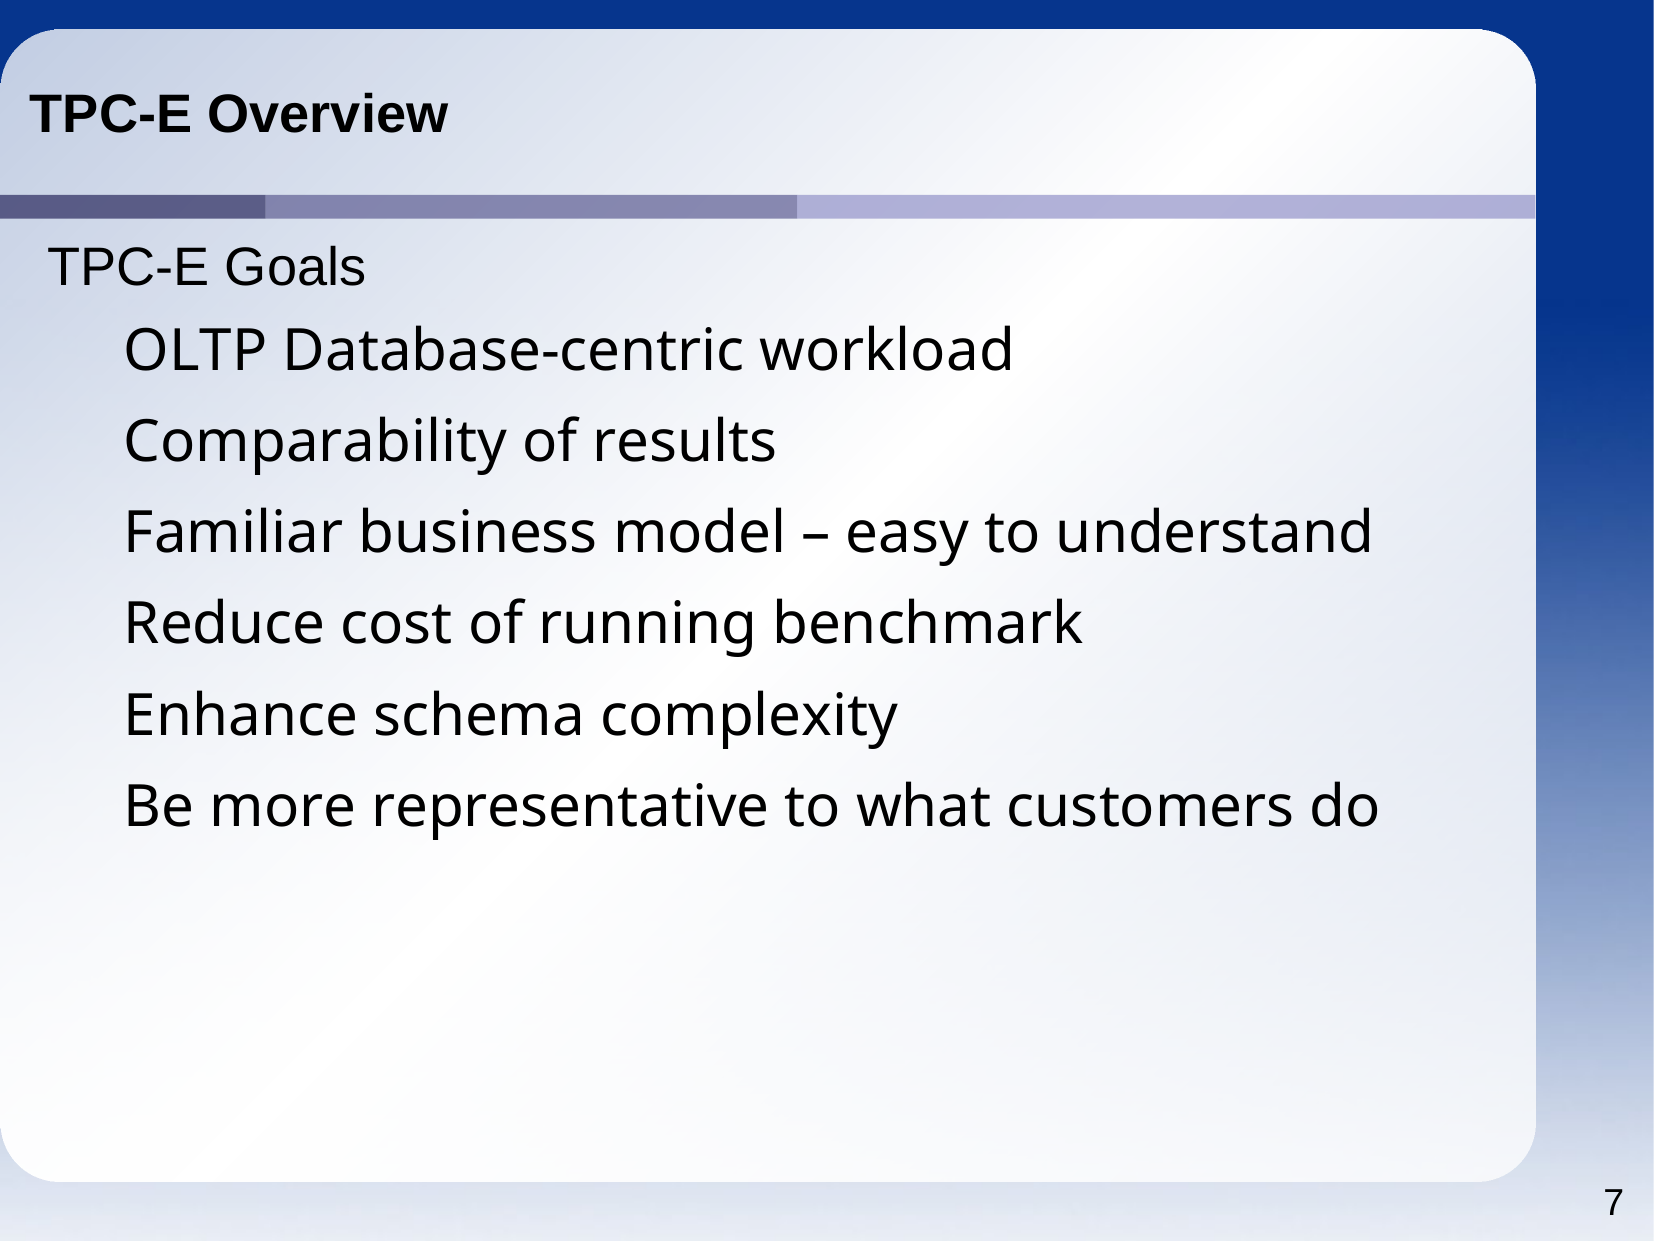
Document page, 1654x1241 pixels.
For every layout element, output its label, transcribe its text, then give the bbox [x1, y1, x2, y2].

list TPC-E Goals OLTP Database-centric workload Comparability of results Familiar business model – easy to understand Reduce cost of running benchmark Enhance schema complexity Be more representative to what customers do [29, 236, 1506, 1152]
title TPC-E Overview [29, 49, 1506, 178]
picture [0, 0, 1654, 1241]
